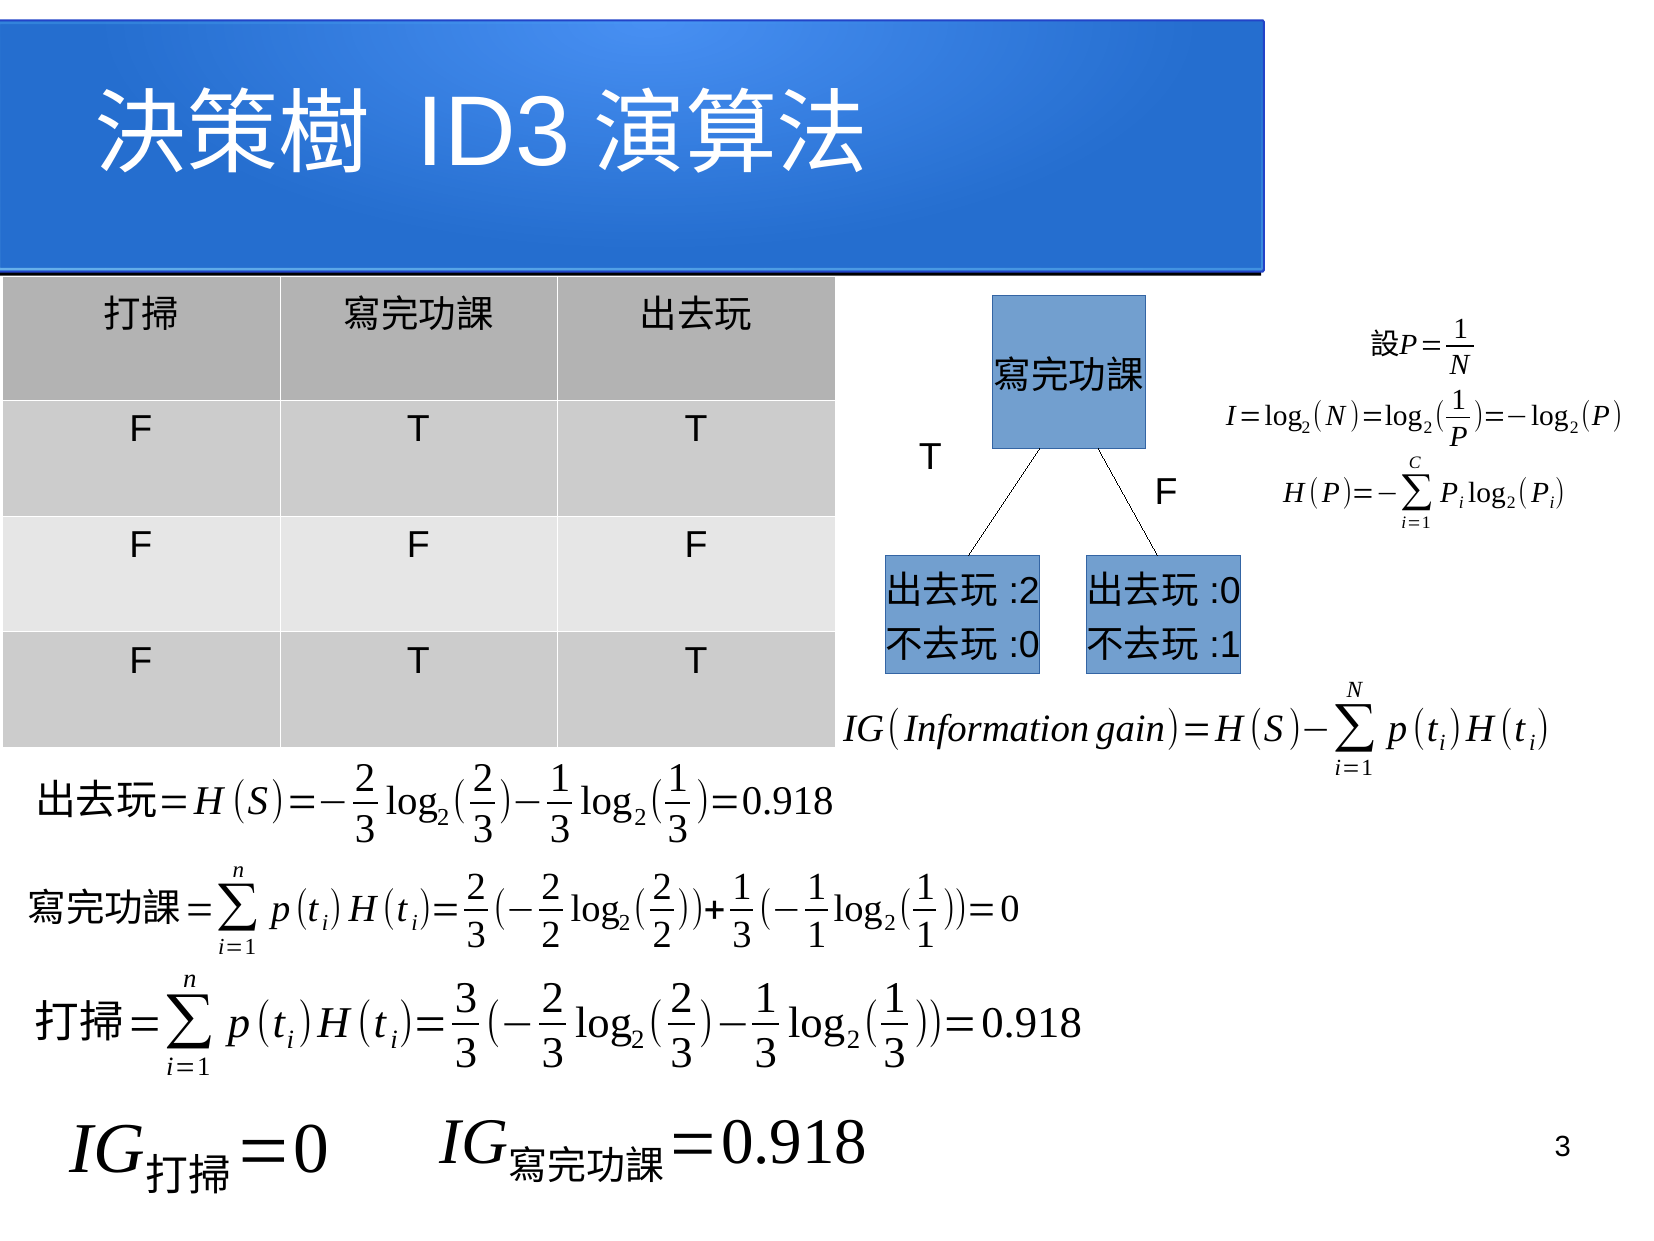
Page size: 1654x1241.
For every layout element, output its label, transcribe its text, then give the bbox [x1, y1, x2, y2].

table_cell F [558, 517, 835, 631]
title 決策樹 ID3演算法 [94, 15, 1583, 237]
text_box F [1145, 463, 1170, 532]
table_header 打掃 [3, 277, 280, 400]
table_cell F [3, 517, 280, 631]
table_cell T [281, 632, 557, 747]
table_cell T [558, 632, 835, 747]
table_cell T [281, 401, 557, 516]
table_cell T [558, 401, 835, 516]
chart [47, 1109, 349, 1199]
table_cell F [3, 401, 280, 516]
table_header 寫完功課 [281, 277, 557, 400]
table_cell F [3, 632, 280, 747]
text_box T [904, 427, 957, 485]
text_box 出去玩:0 不去玩:1 [1086, 555, 1241, 674]
chart [419, 1106, 886, 1188]
table_cell F [281, 517, 557, 631]
table_header 出去玩 [558, 277, 835, 400]
chart [1216, 312, 1630, 532]
text_box 出去玩:2 不去玩:0 [885, 555, 1040, 674]
chart [23, 962, 1093, 1081]
chart [17, 856, 1029, 960]
chart [24, 675, 1560, 853]
text_box 寫完功課 [992, 295, 1146, 449]
